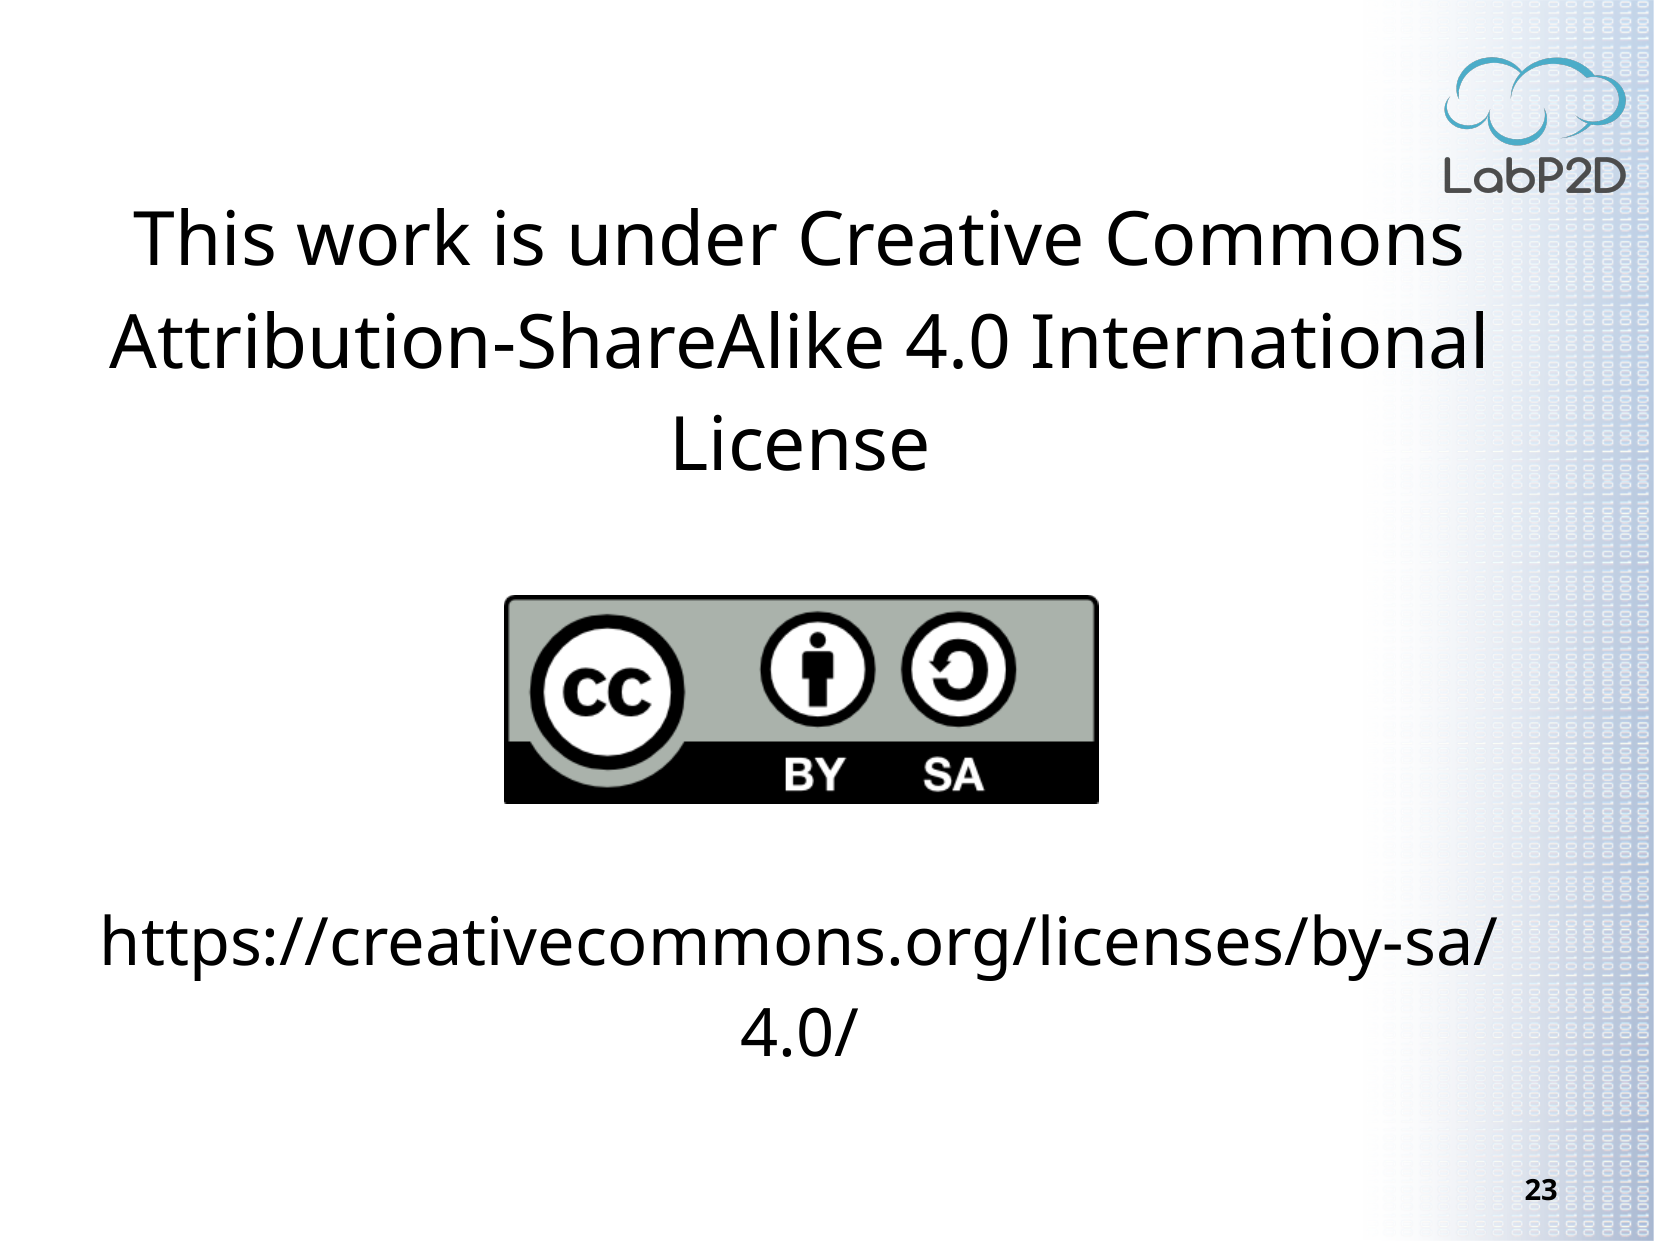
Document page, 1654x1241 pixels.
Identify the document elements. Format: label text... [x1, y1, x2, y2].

picture [504, 595, 1099, 804]
picture [1360, 1, 1654, 1240]
list This work is under Creative Commons Attribution-ShareAlike 4.0 International License https://creativecommons.org/licenses/by-sa/4.0/ [64, 175, 1536, 1086]
